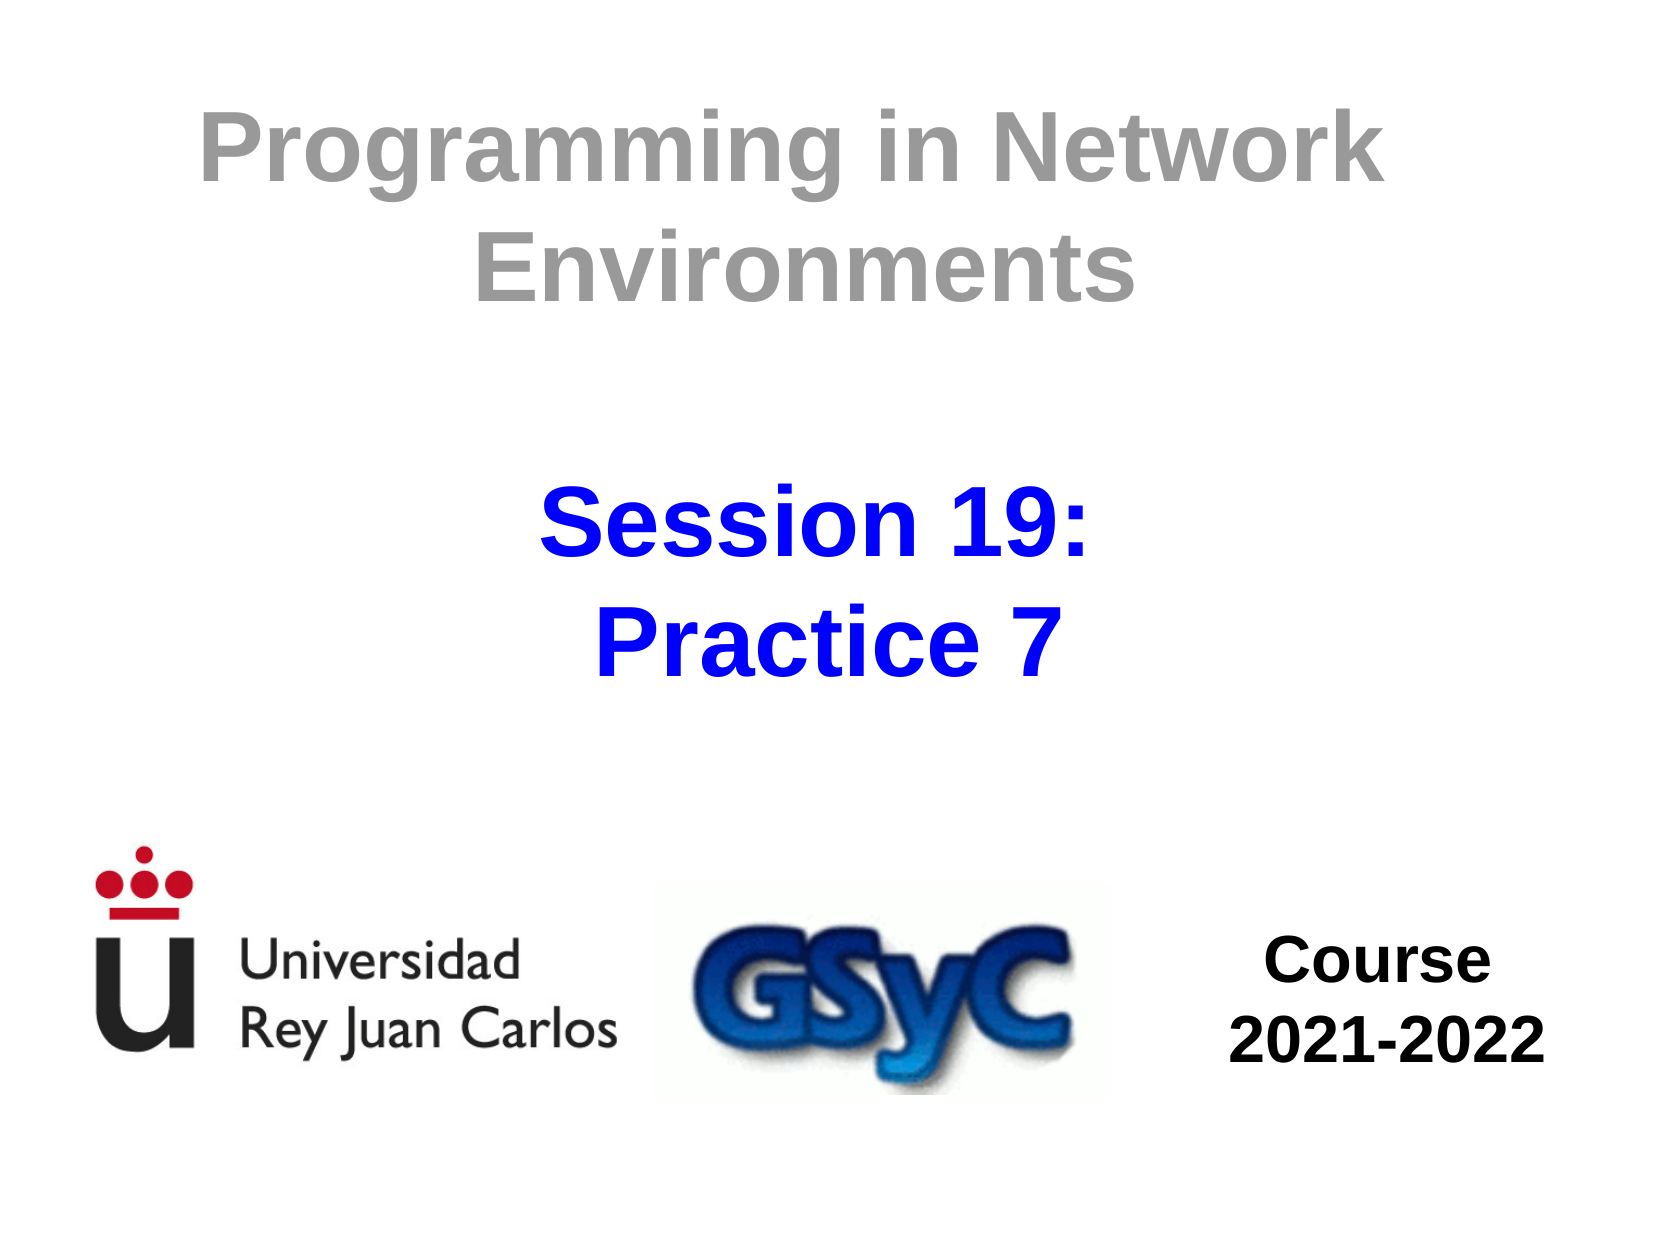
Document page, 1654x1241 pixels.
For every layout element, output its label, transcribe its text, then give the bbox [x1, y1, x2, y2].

title Course 2021-2022 [1185, 915, 1591, 1066]
picture [61, 825, 646, 1081]
title Session 19: Practice 7 [144, 450, 1516, 702]
title Programming in Network Environments [120, 75, 1491, 327]
picture [653, 885, 1111, 1096]
